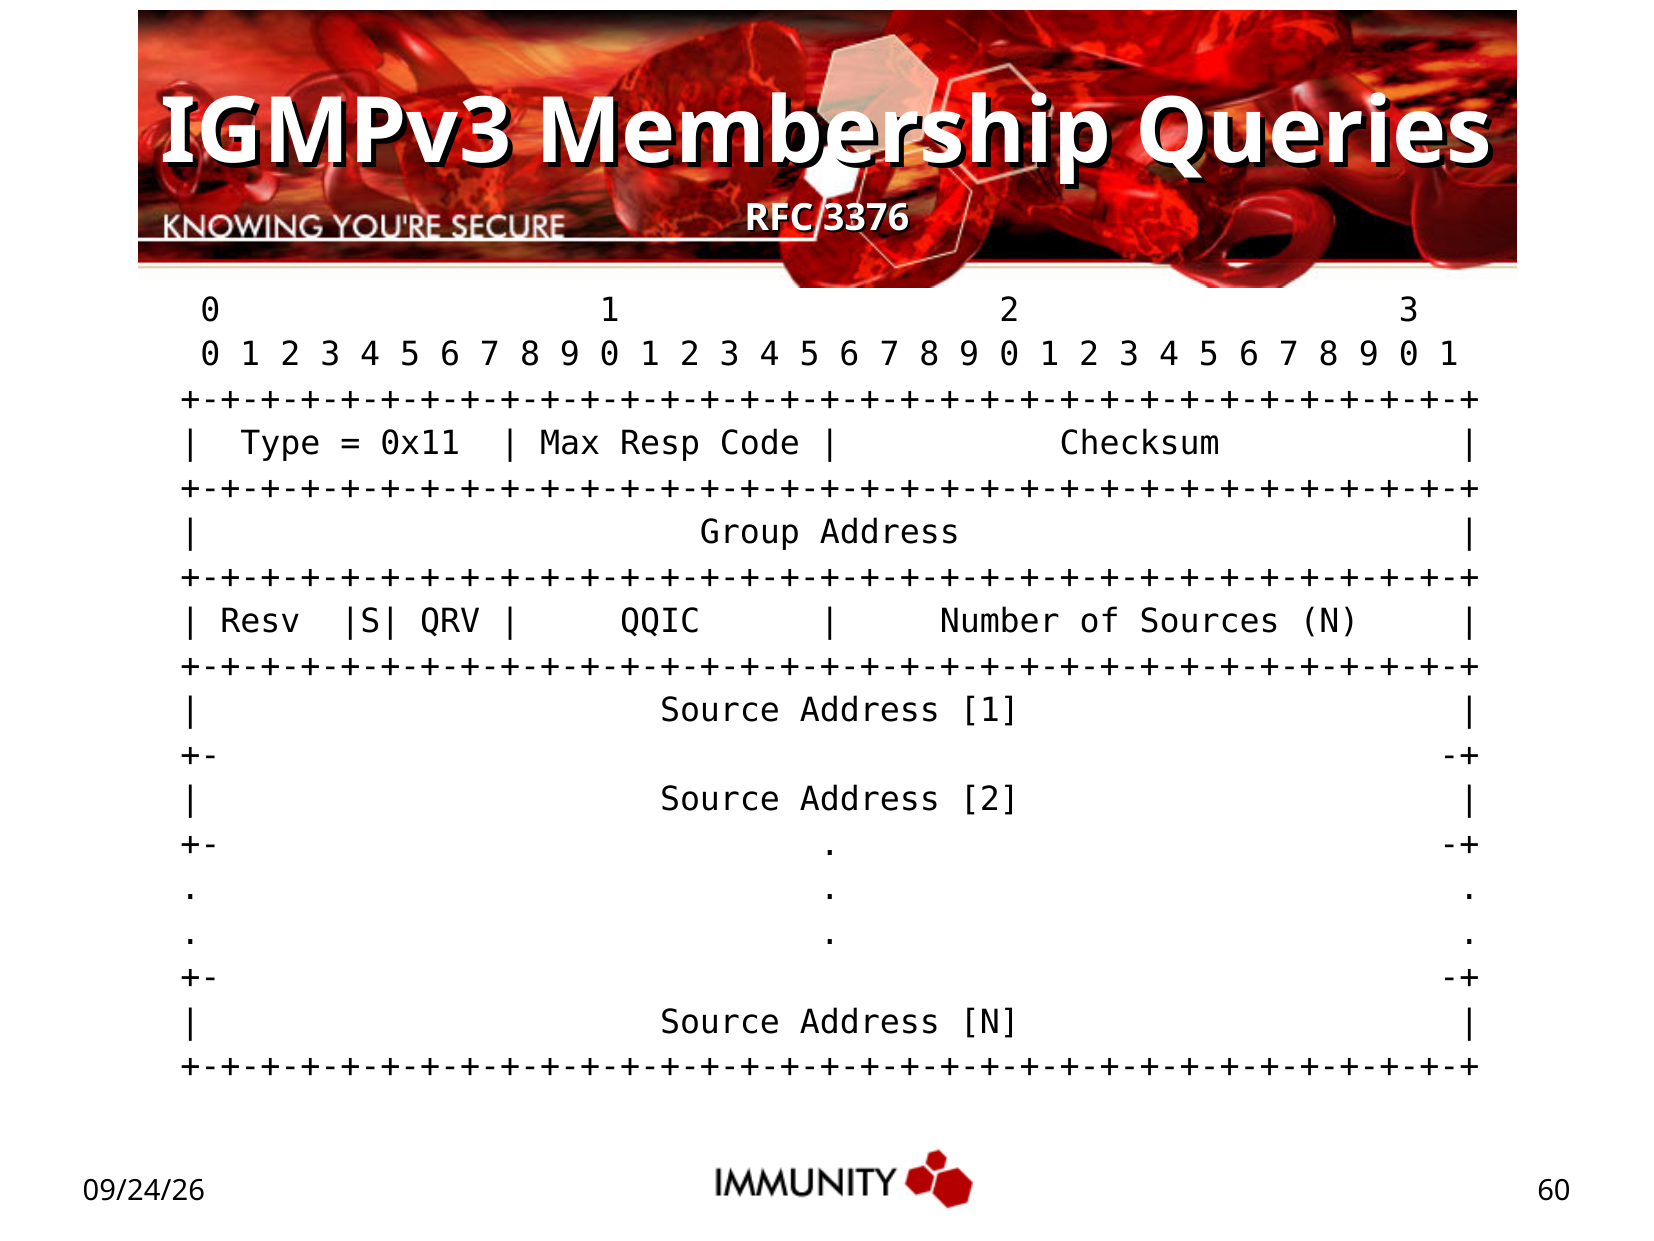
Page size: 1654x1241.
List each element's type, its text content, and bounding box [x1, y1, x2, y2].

picture [138, 10, 1517, 56]
title IGMPv3 Membership Queries RFC 3376 [82, 56, 1571, 250]
picture [694, 1131, 984, 1235]
picture [138, 250, 1517, 288]
list 0 1 2 3 0 1 2 3 4 5 6 7 8 9 0 1 2 3 4 5 6 7 8 9 0 1 2 3 4 5 6 7 8 9 0 1 +-+-+-+-+-+-+-+-+-+-+-+-+-+-+-+-+-+-+-+-+-+-+-+-+-+-+-+-+-+-+-+-+ | Type = 0x11 | Max Resp Code | Checksum | +-+-+-+-+-+-+-+-+-+-+-+-+-+-+-+-+-+-+-+-+-+-+-+-+-+-+-+-+-+-+-+-+ | Group Address | +-+-+-+-+-+-+-+-+-+-+-+-+-+-+-+-+-+-+-+-+-+-+-+-+-+-+-+-+-+-+-+-+ | Resv |S| QRV | QQIC | Number of Sources (N) | +-+-+-+-+-+-+-+-+-+-+-+-+-+-+-+-+-+-+-+-+-+-+-+-+-+-+-+-+-+-+-+-+ | Source Address [1] | +- -+ | Source Address [2] | +- . -+ . . . . . . +- -+ | Source Address [N] | +-+-+-+-+-+-+-+-+-+-+-+-+-+-+-+-+-+-+-+-+-+-+-+-+-+-+-+-+-+-+-+-+ [82, 290, 1571, 1131]
